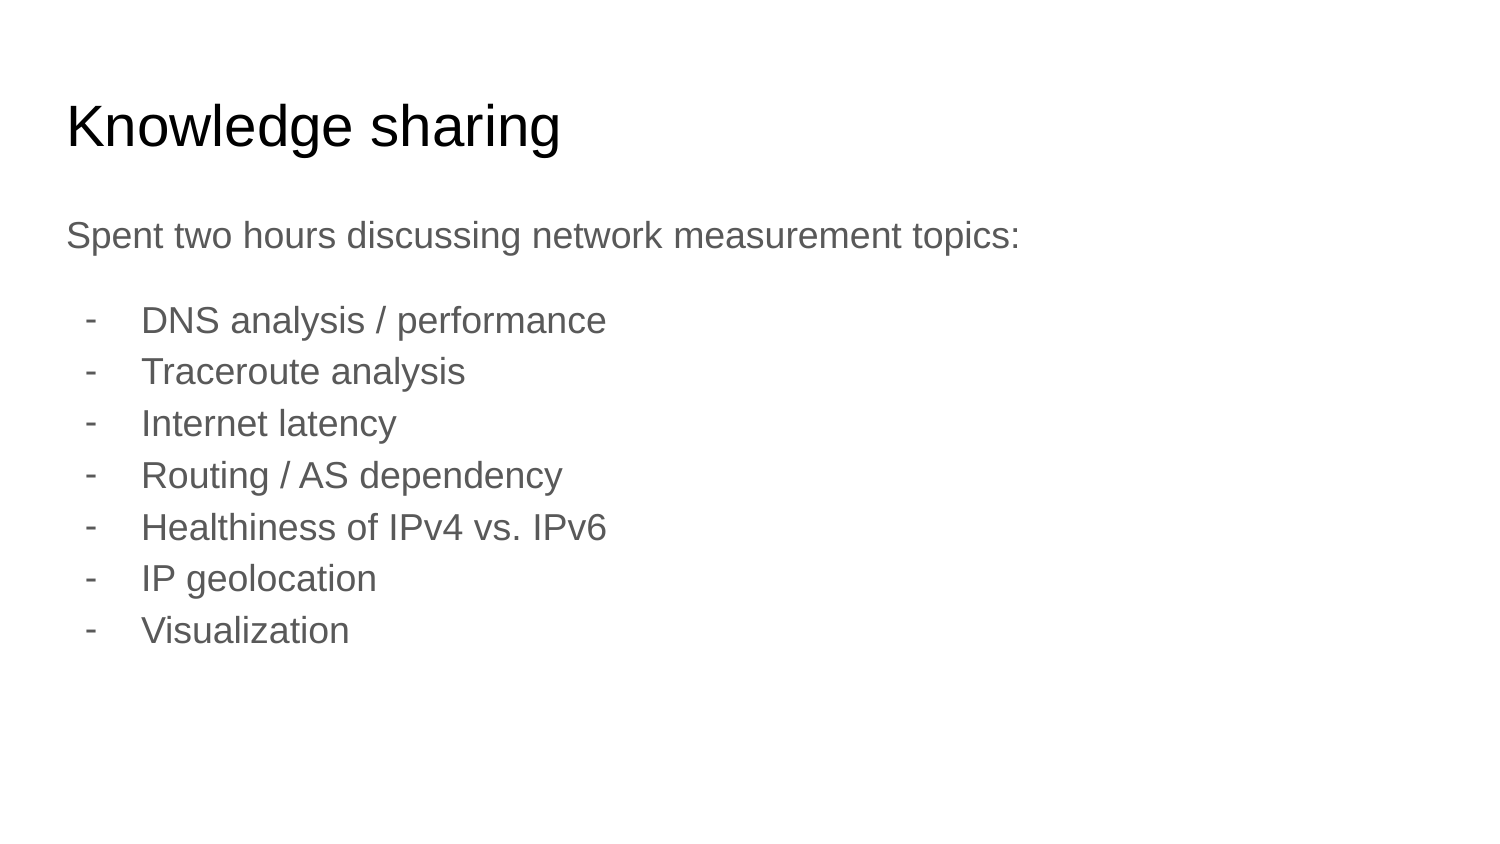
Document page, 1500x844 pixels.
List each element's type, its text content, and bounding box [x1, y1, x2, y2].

title Knowledge sharing [51, 72, 1449, 167]
list Spent two hours discussing network measurement topics: DNS analysis / performance Traceroute analysis Internet latency Routing / AS dependency Healthiness of IPv4 vs. IPv6 IP geolocation Visualization [51, 189, 1449, 750]
